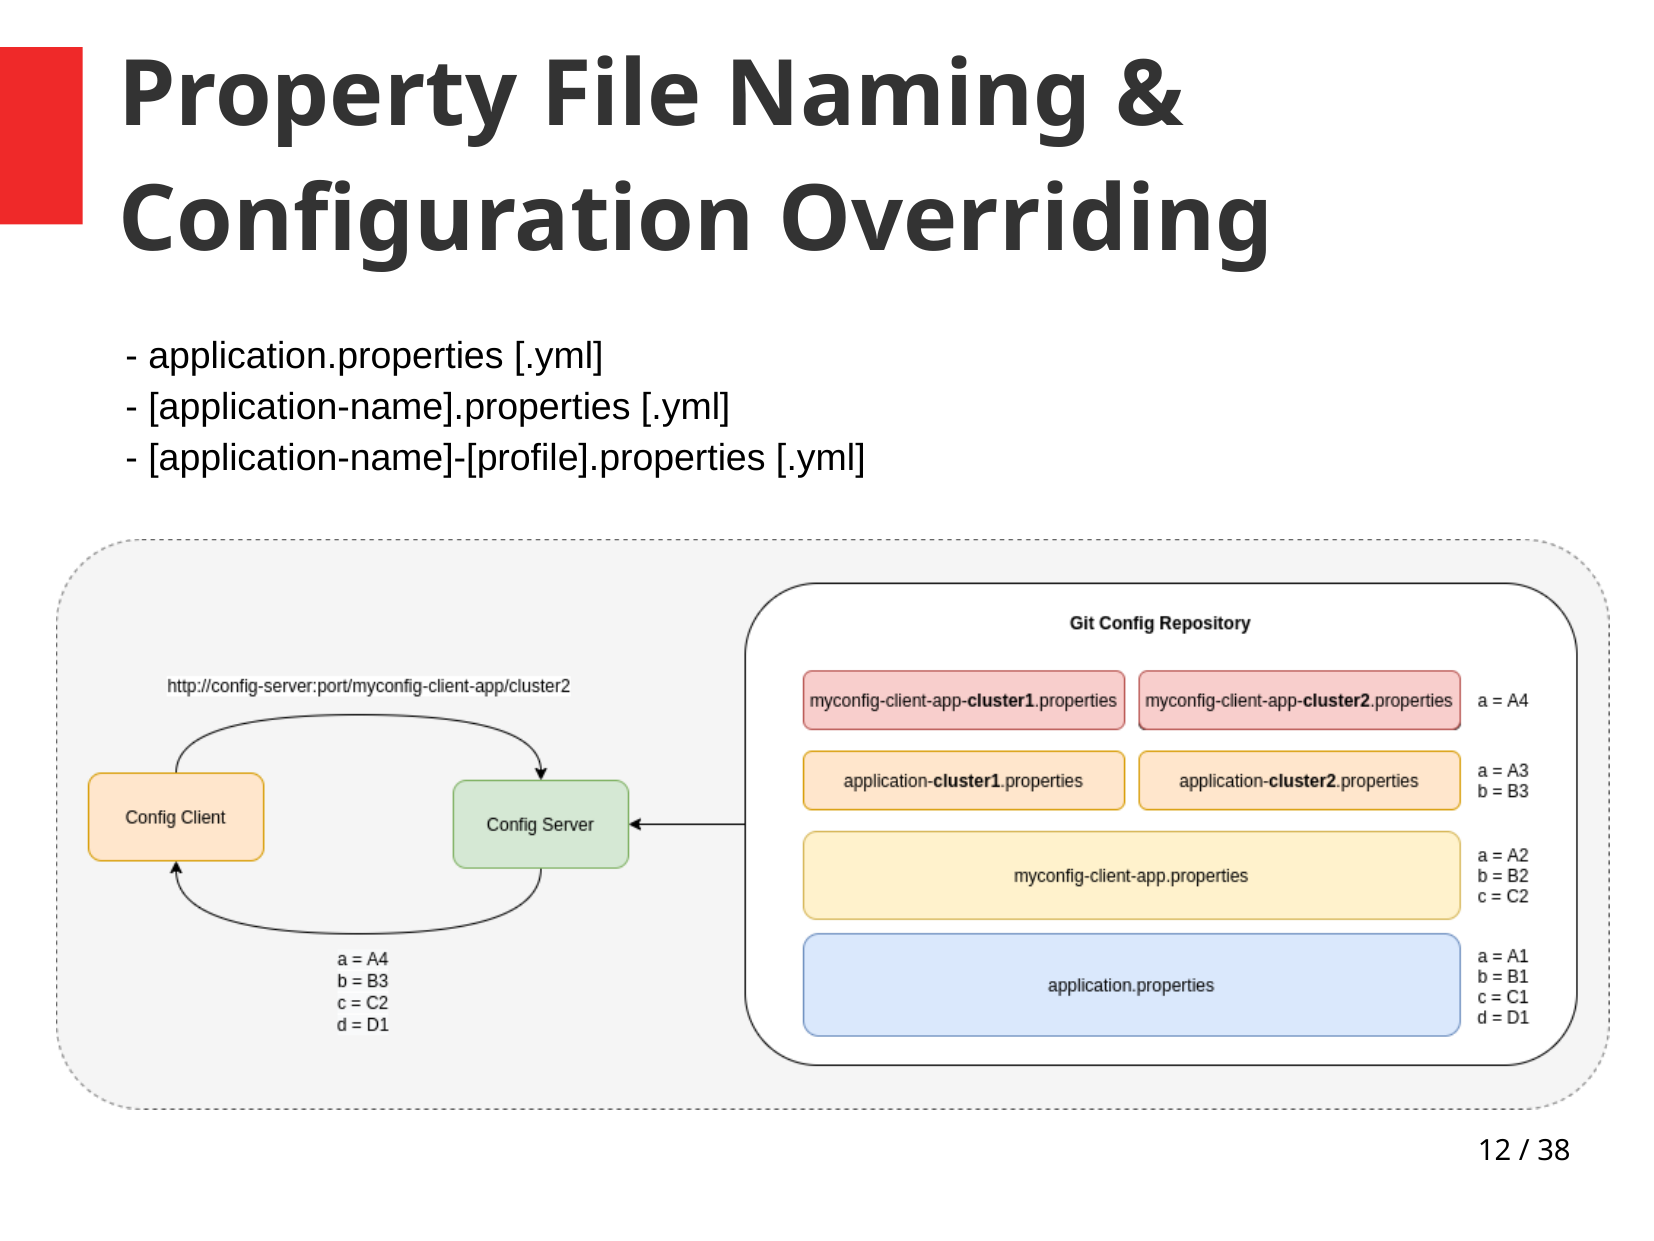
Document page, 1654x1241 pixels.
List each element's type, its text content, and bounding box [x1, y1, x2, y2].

picture [56, 539, 1610, 1111]
title Property File Naming & Configuration Overriding [118, 45, 1571, 260]
text_box - application.properties [.yml] - [application-name].properties [.yml] - [application-name]-[profile].properties [.yml] [110, 327, 961, 511]
